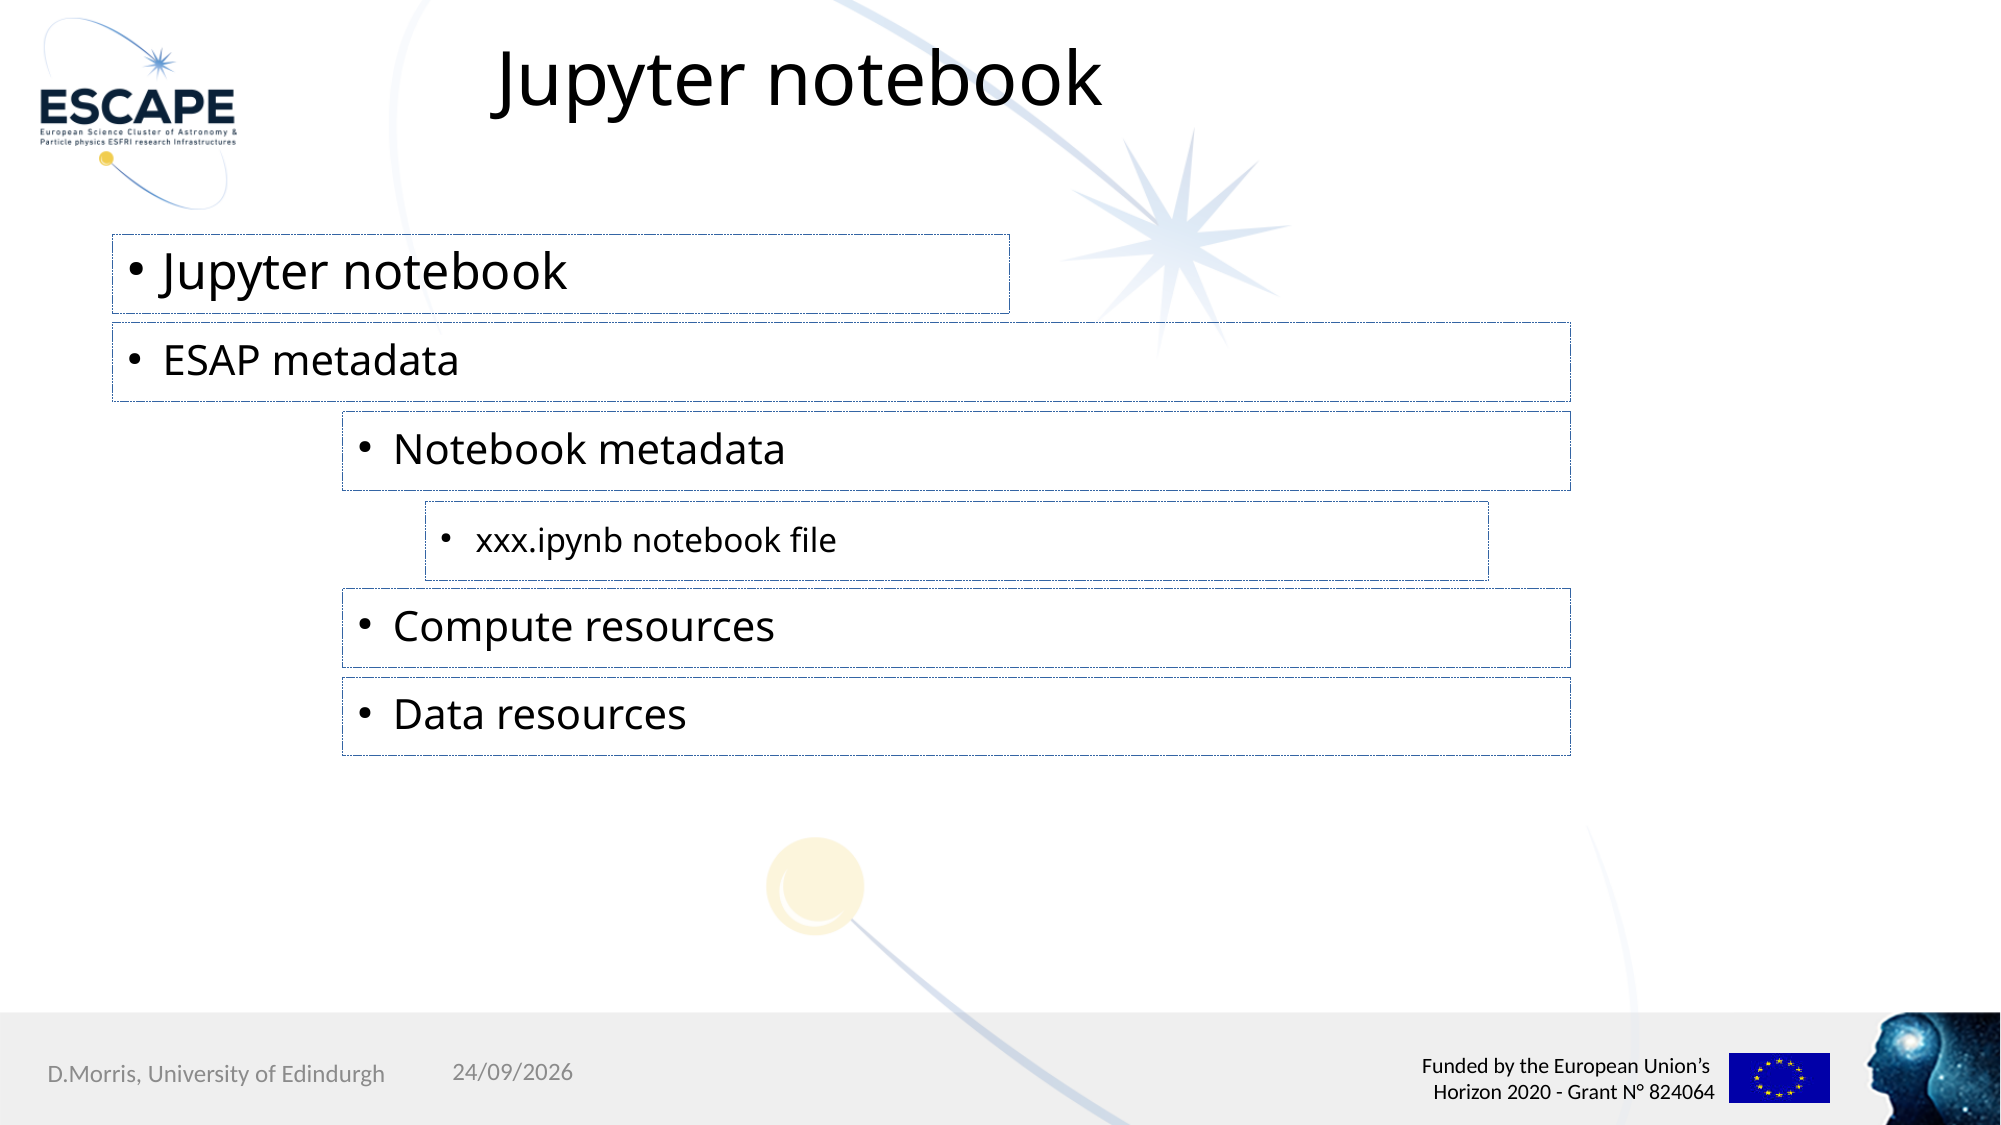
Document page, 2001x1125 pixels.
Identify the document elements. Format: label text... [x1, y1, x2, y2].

title Jupyter notebook [112, 234, 1010, 314]
title Jupyter notebook [481, 11, 1519, 150]
title xxx.ipynb notebook file [425, 501, 1489, 581]
title Data resources [342, 677, 1571, 756]
title Compute resources [342, 588, 1571, 668]
title ESAP metadata [112, 322, 1571, 402]
picture [0, 0, 2001, 1125]
title Notebook metadata [342, 411, 1571, 491]
slide_number 14/02/2022 [437, 1043, 662, 1099]
footer D.Morris, University of Edindurgh [32, 1042, 414, 1103]
